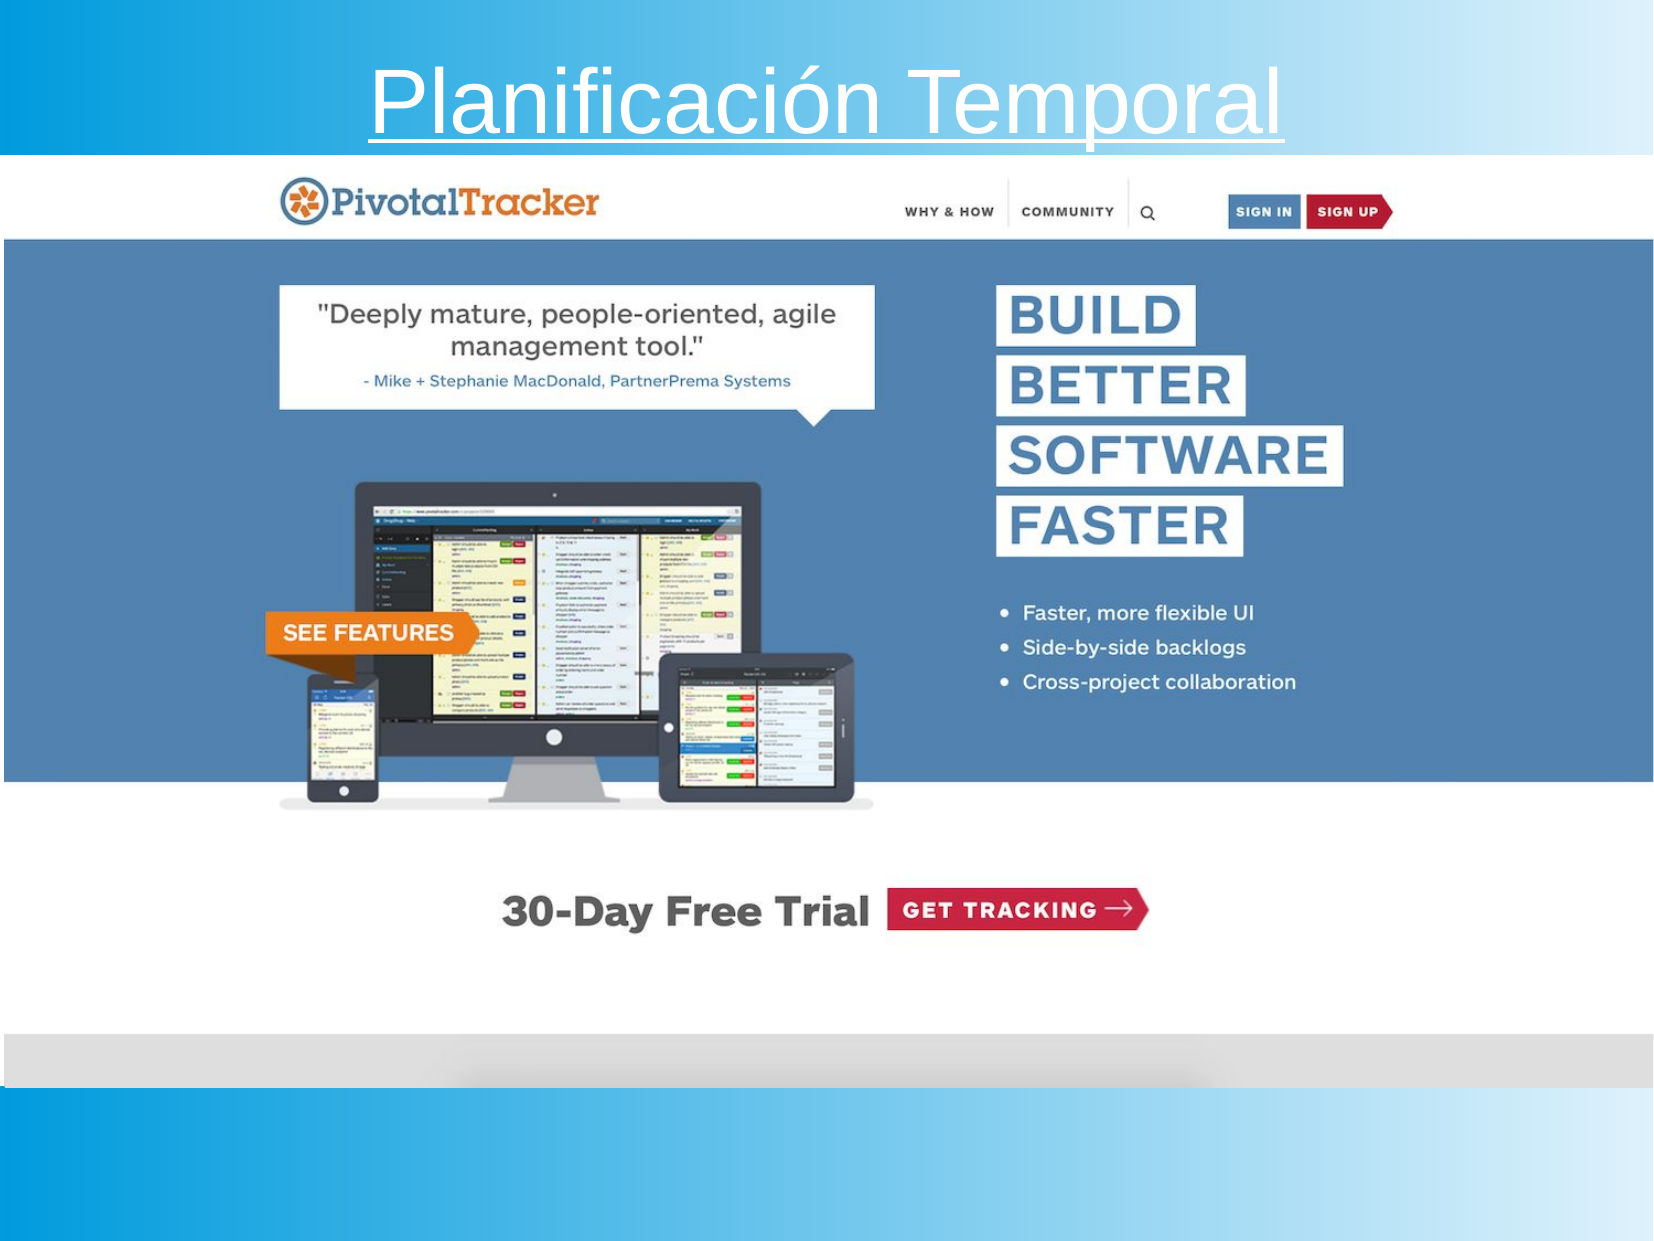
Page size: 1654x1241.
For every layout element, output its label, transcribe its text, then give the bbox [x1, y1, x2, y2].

picture [4, 168, 1654, 1241]
title Planificación Temporal [82, 49, 1571, 155]
